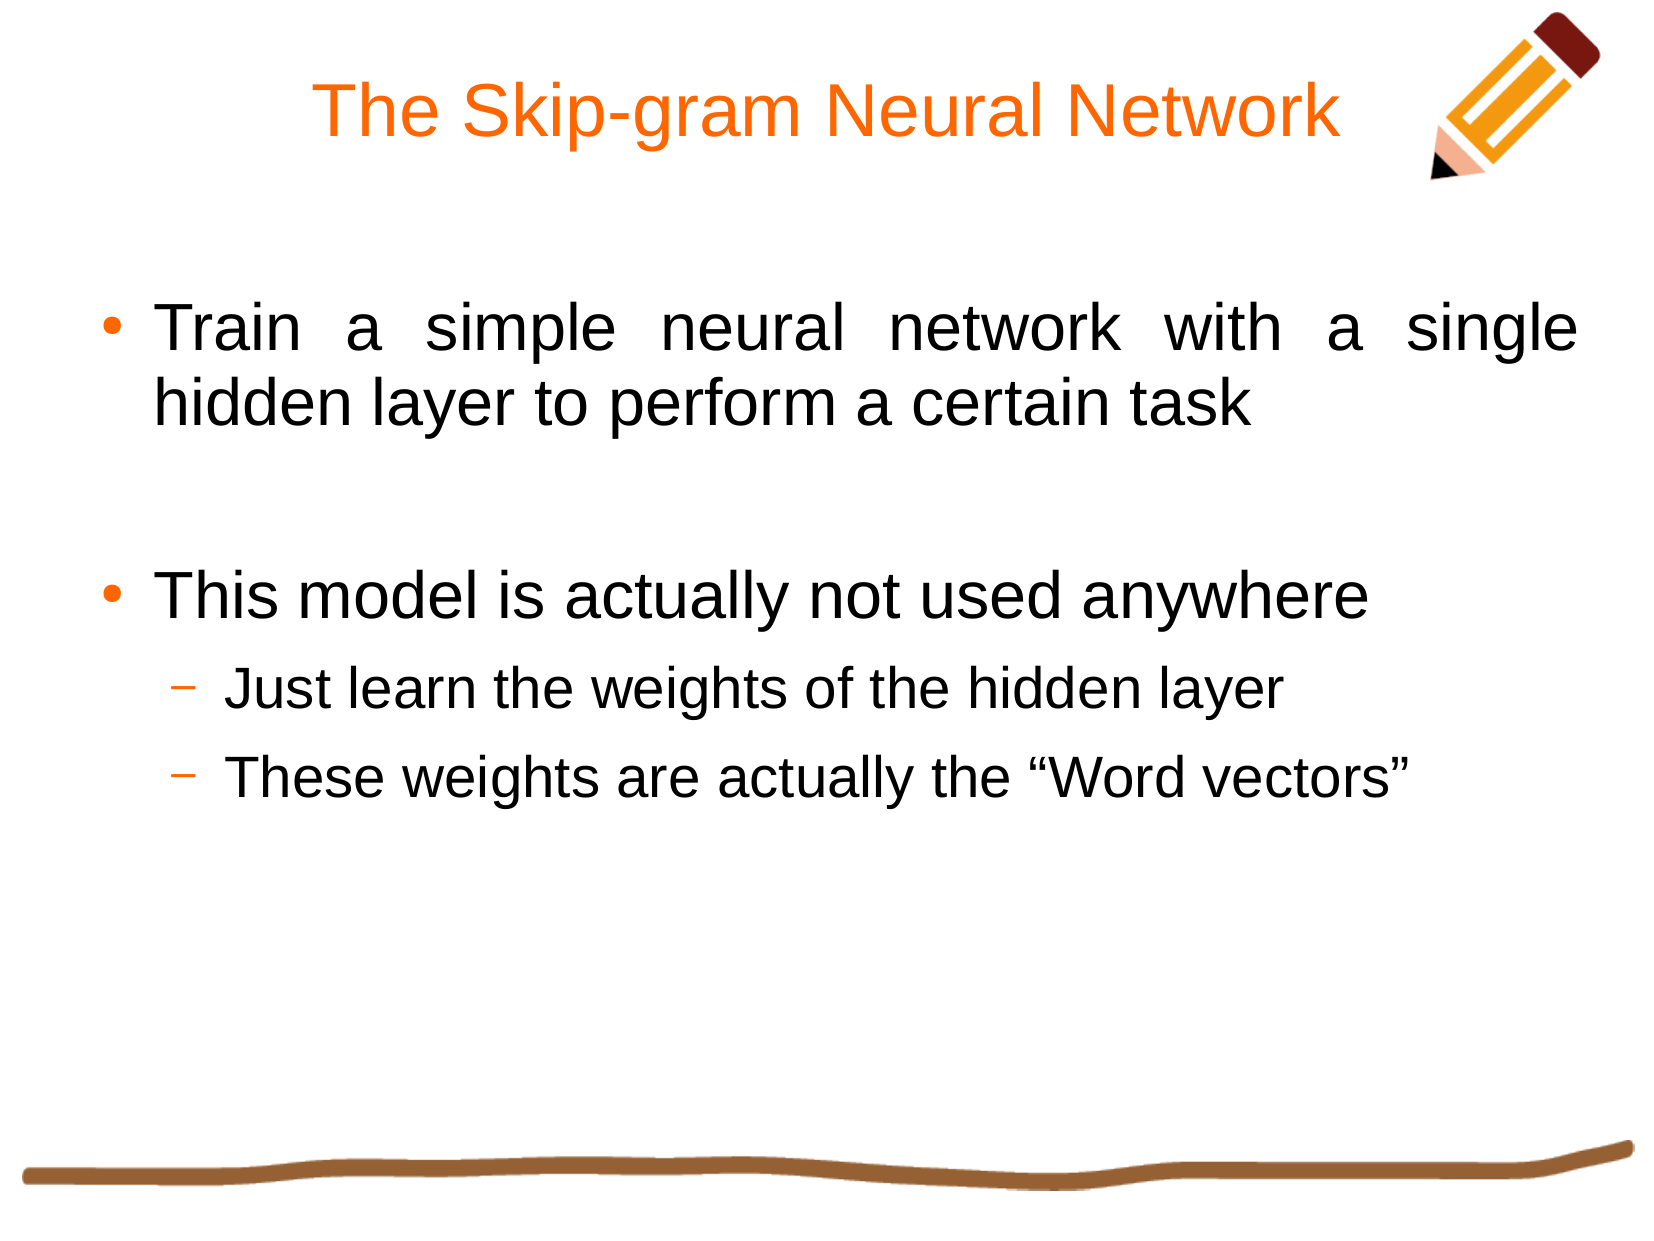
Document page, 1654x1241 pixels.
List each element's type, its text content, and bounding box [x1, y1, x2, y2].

picture [22, 1140, 1635, 1191]
title The Skip-gram Neural Network [82, 49, 1571, 172]
list Train a simple neural network with a single hidden layer to perform a certain task This model is actually not used anywhere Just learn the weights of the hidden layer These weights are actually the “Word vectors” [82, 290, 1582, 1122]
picture [1430, 12, 1601, 181]
